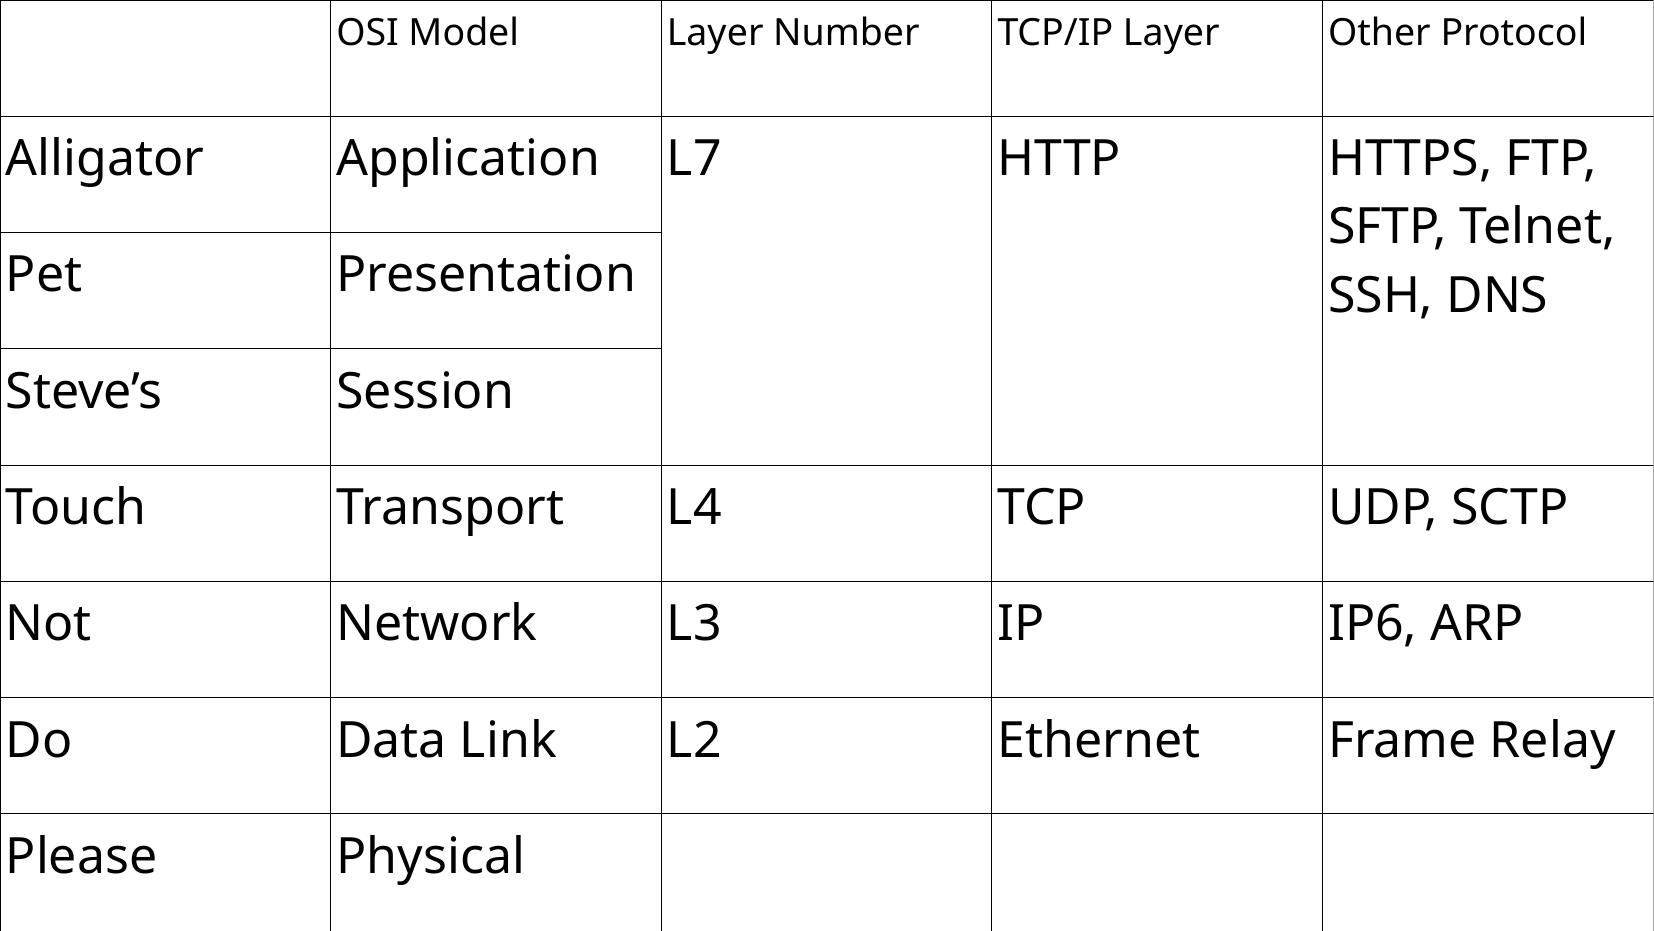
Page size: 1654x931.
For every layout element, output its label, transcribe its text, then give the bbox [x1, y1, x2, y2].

table_cell Frame Relay [1323, 698, 1653, 813]
table_cell IP6, ARP [1323, 582, 1653, 697]
table_header [1, 1, 330, 116]
table_cell Presentation [331, 233, 661, 348]
table_cell HTTP [992, 117, 1322, 465]
table_cell Application [331, 117, 661, 232]
table_cell Please [1, 814, 330, 931]
table_cell L4 [662, 466, 991, 581]
table_cell Session [331, 349, 661, 465]
table_cell IP [992, 582, 1322, 697]
table_cell Network [331, 582, 661, 697]
table_cell TCP [992, 466, 1322, 581]
table_cell HTTPS, FTP, SFTP, Telnet, SSH, DNS [1323, 117, 1653, 465]
table_cell L3 [662, 582, 991, 697]
table_cell Physical [331, 814, 661, 931]
table_cell Transport [331, 466, 661, 581]
table_header TCP/IP Layer [992, 1, 1322, 116]
table_header Layer Number [662, 1, 991, 116]
table_cell L2 [662, 698, 991, 813]
table_cell Not [1, 582, 330, 697]
table_cell Pet [1, 233, 330, 348]
table_cell L7 [662, 117, 991, 465]
table_cell Alligator [1, 117, 330, 232]
table_cell Data Link [331, 698, 661, 813]
table_header OSI Model [331, 1, 661, 116]
table_cell [662, 814, 991, 931]
table_cell Ethernet [992, 698, 1322, 813]
table_cell UDP, SCTP [1323, 466, 1653, 581]
table_cell [1323, 814, 1653, 931]
table_cell Do [1, 698, 330, 813]
table_cell [992, 814, 1322, 931]
table_cell Steve’s [1, 349, 330, 465]
table_cell Touch [1, 466, 330, 581]
table_header Other Protocol [1323, 1, 1653, 116]
